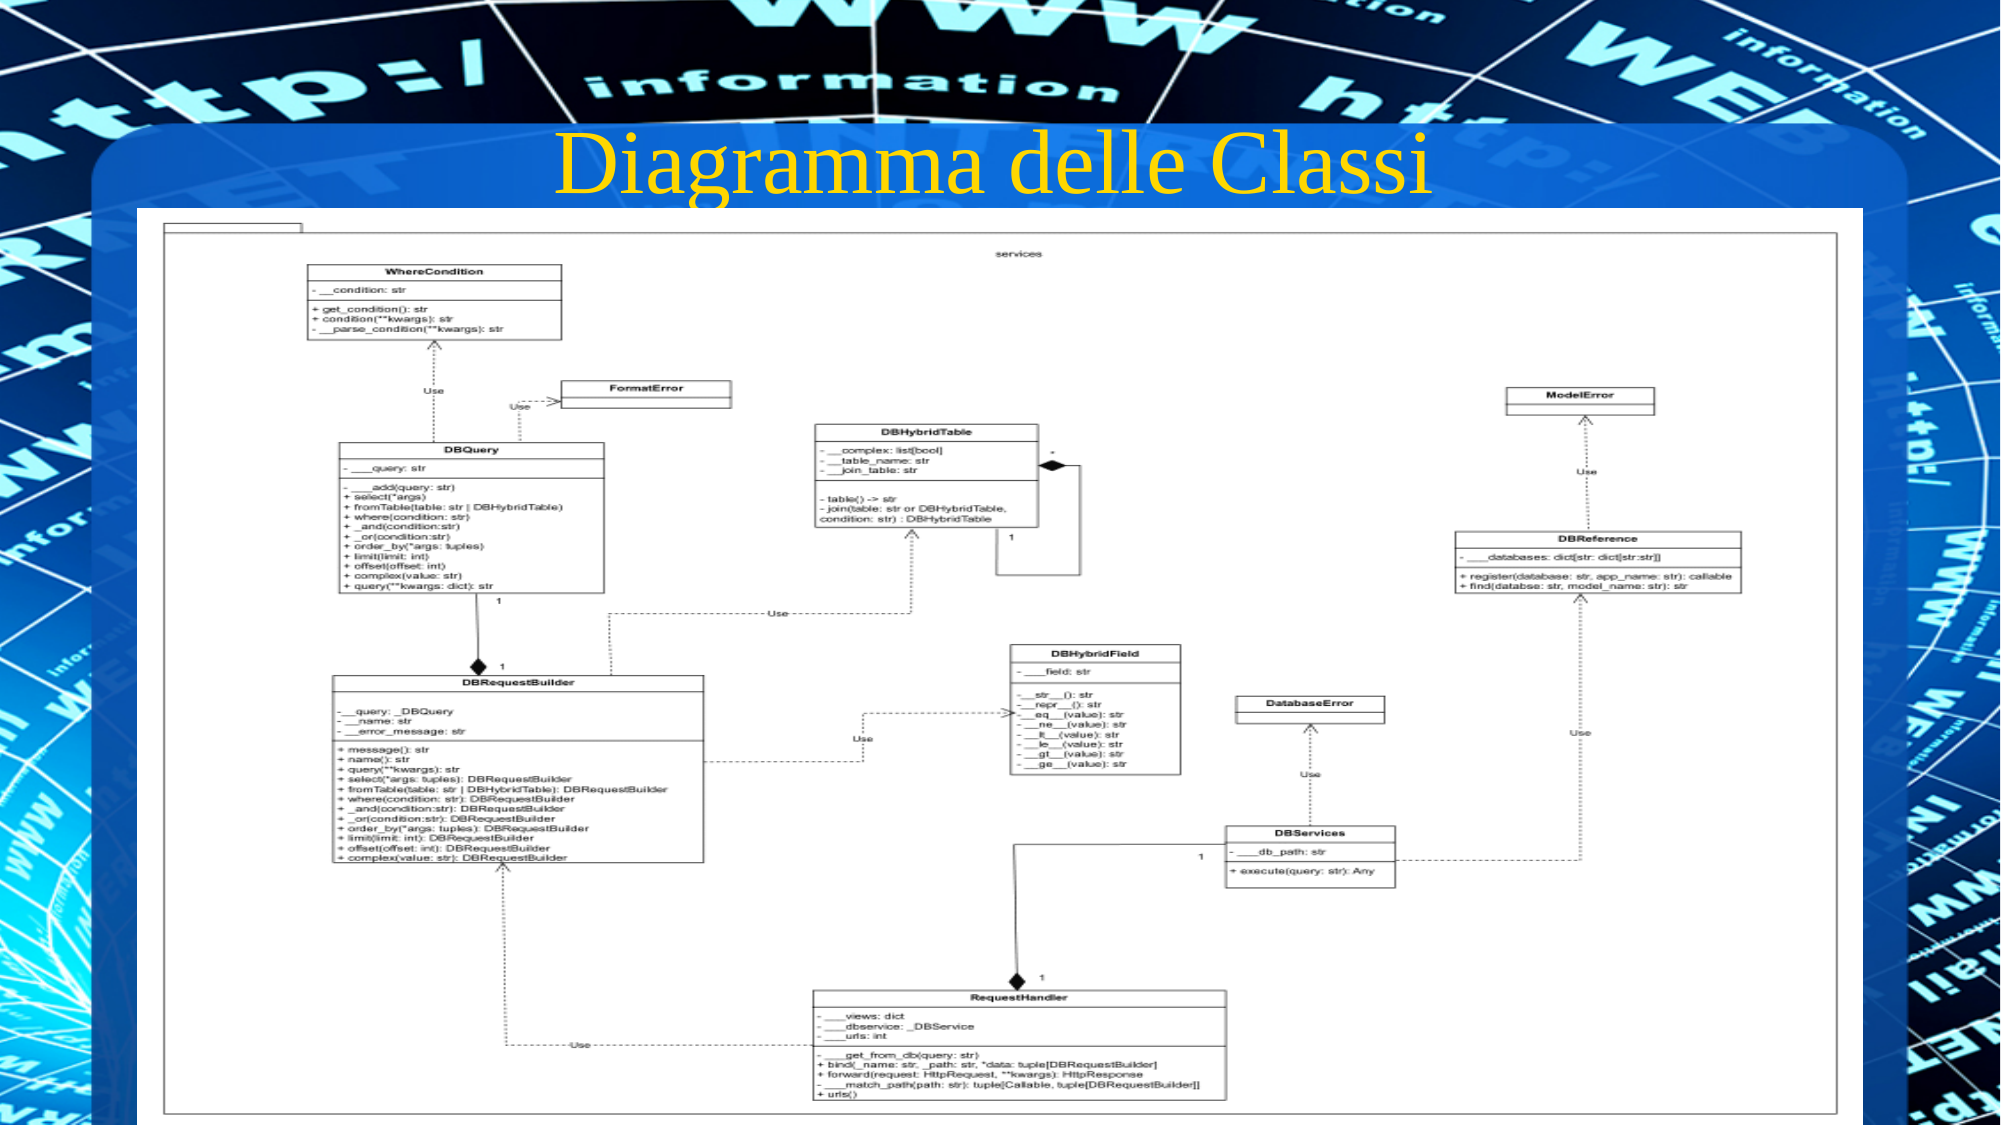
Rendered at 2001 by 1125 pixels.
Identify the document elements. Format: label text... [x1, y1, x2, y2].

picture [137, 208, 1863, 1125]
title Diagramma delle Classi [132, 55, 1858, 273]
